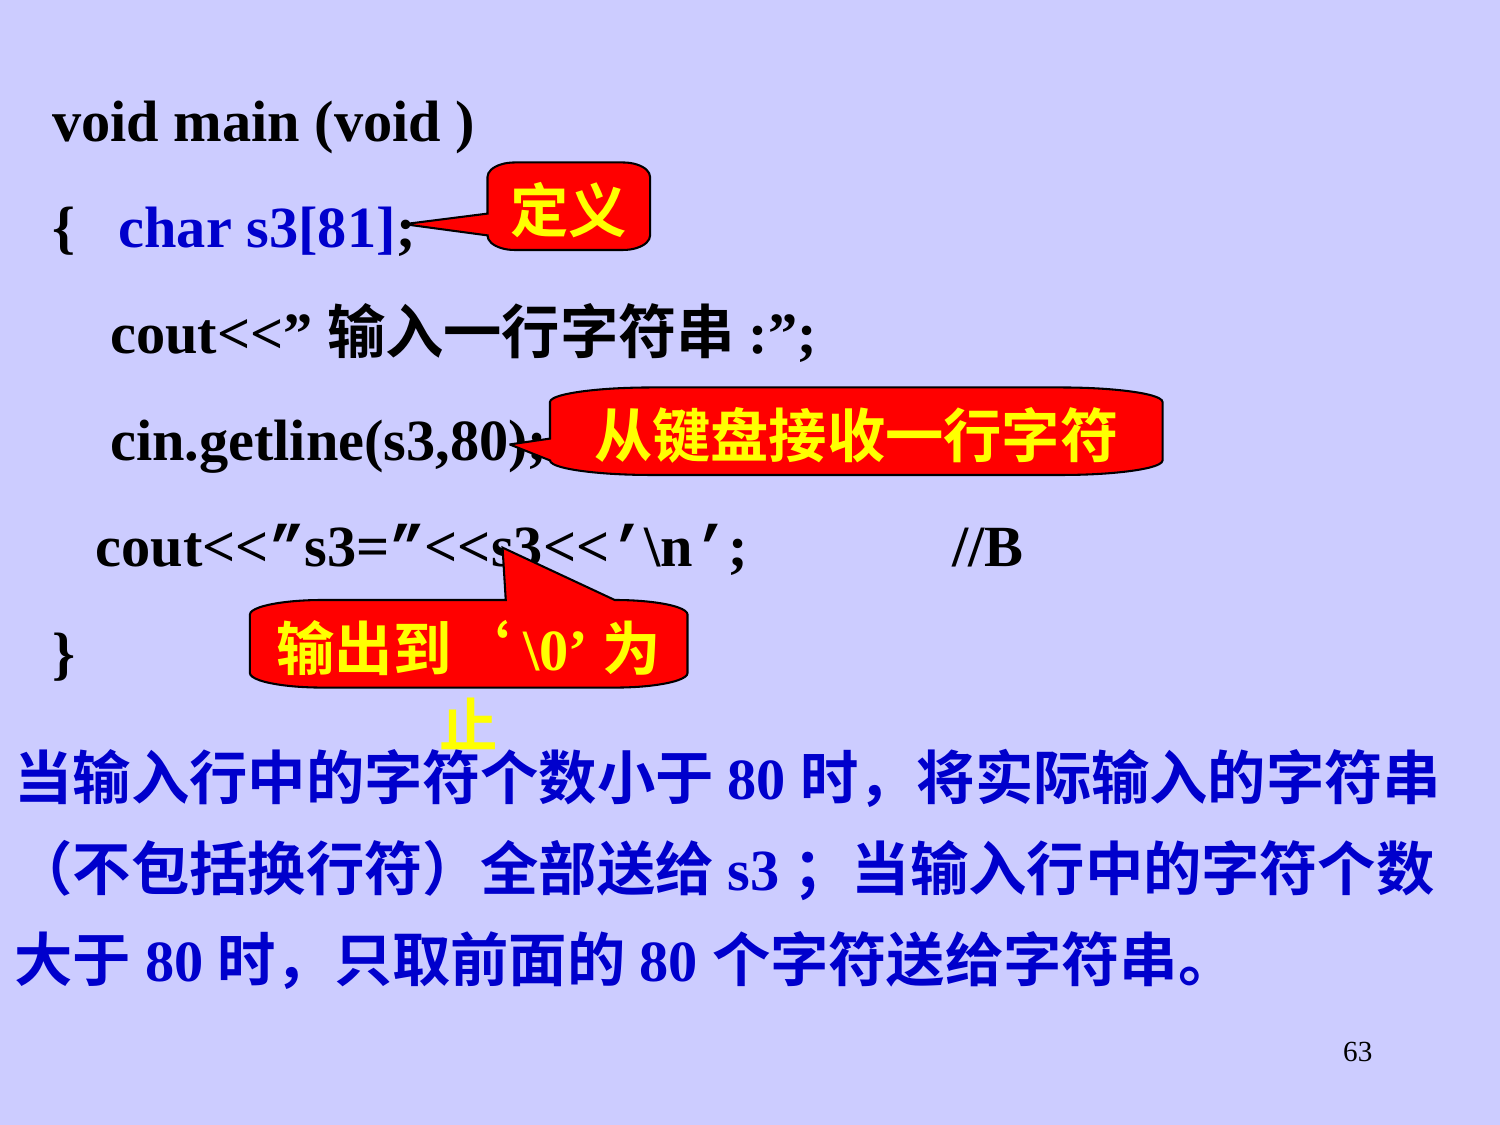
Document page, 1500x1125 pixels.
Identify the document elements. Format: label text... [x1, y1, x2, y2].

text_box 定义 [404, 162, 651, 250]
text_box void main (void ) { char s3[81]; cout<<”输入一行字符串:”; cin.getline(s3,80); //A cout<<”s3=”<<s3<<’\n’; //B } [37, 75, 1313, 693]
text_box 从键盘接收一行字符 [509, 387, 1163, 475]
text_box 输出到‘\0’为止 [249, 547, 688, 688]
text_box 当输入行中的字符个数小于80时，将实际输入的字符串（不包括换行符）全部送给s3；当输入行中的字符个数大于80时，只取前面的80个字符送给字符串。 [0, 712, 1500, 1001]
text_box <编号> [1074, 1025, 1388, 1101]
